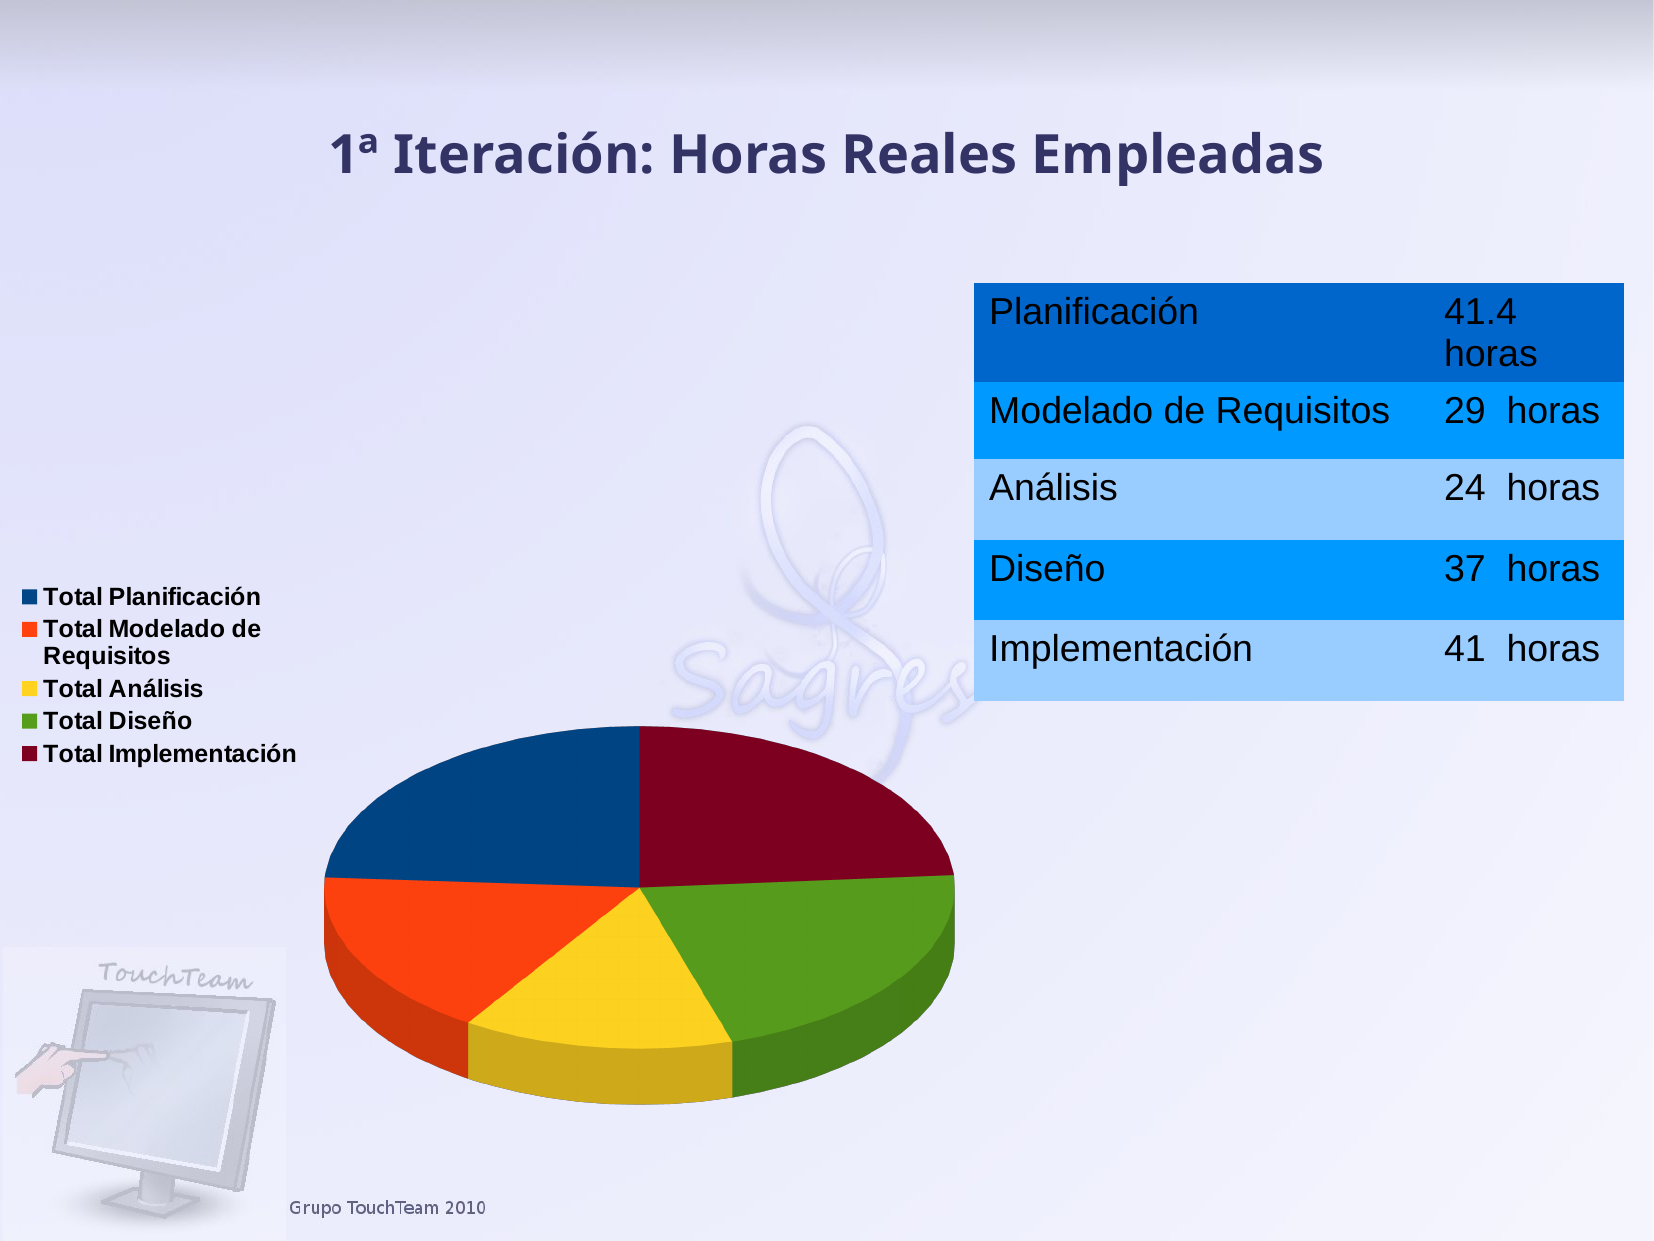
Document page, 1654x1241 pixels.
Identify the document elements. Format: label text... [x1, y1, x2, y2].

table_cell Modelado de Requisitos [974, 382, 1429, 459]
title 1ª Iteración: Horas Reales Empleadas [82, 56, 1571, 250]
table_cell Análisis [974, 459, 1429, 540]
table_header Planificación [974, 283, 1429, 382]
chart [0, 561, 975, 1241]
table_header 41.4 horas [1429, 283, 1624, 382]
table_cell 41 horas [1429, 620, 1624, 701]
table_cell Implementación [974, 620, 1429, 701]
table_cell 24 horas [1429, 459, 1624, 540]
table_cell 37 horas [1429, 540, 1624, 620]
table_cell 29 horas [1429, 382, 1624, 459]
picture [0, 0, 1654, 1241]
table_cell Diseño [974, 540, 1429, 620]
